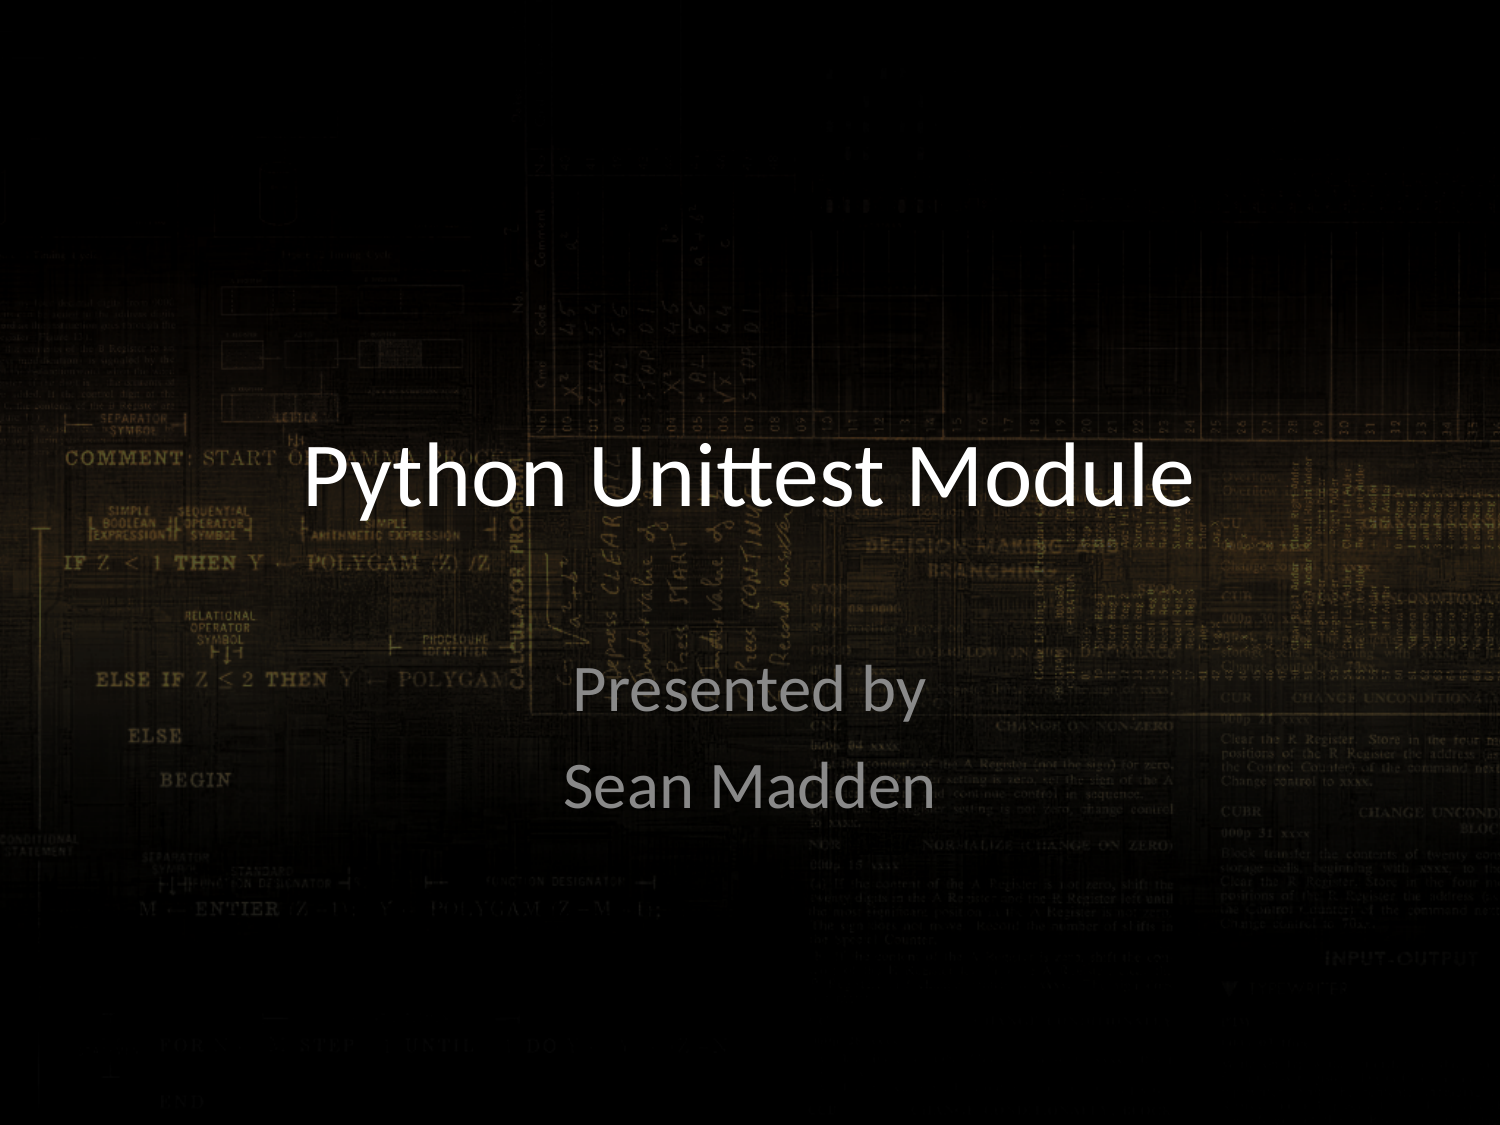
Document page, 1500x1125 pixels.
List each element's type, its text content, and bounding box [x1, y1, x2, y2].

title Python Unittest Module [112, 349, 1388, 591]
subtitle Presented by Sean Madden [225, 637, 1276, 925]
